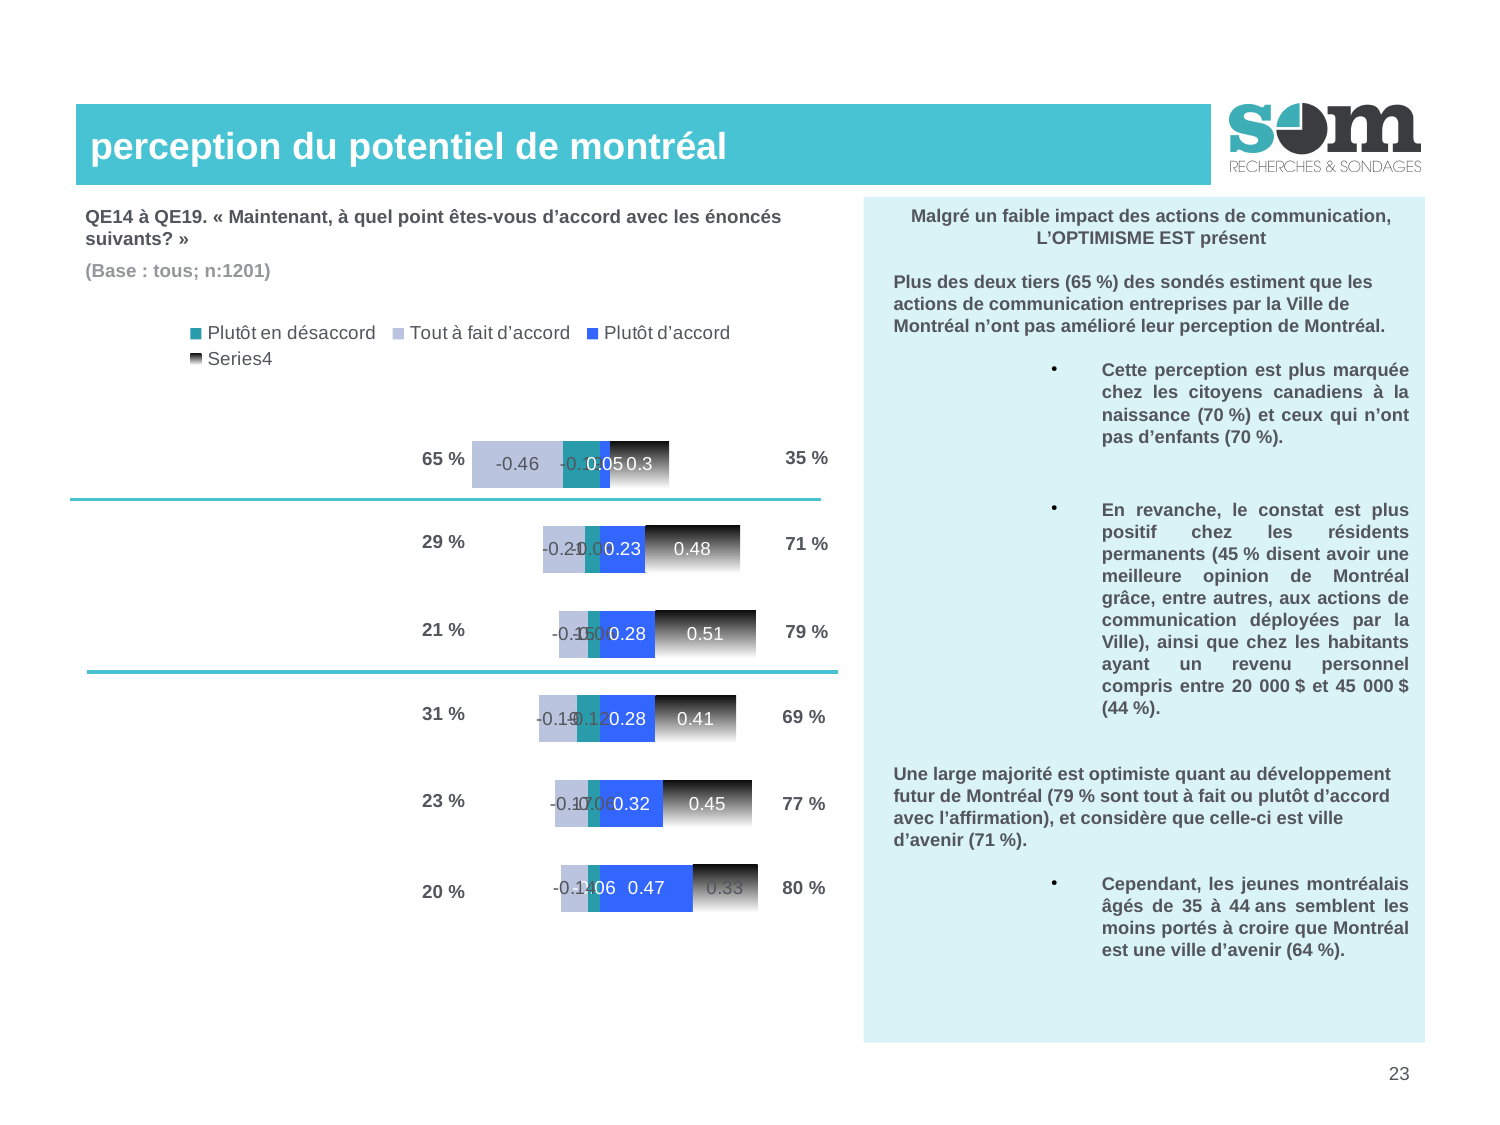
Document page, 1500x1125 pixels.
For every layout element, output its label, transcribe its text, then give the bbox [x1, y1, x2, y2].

text_box 65 % [407, 439, 491, 477]
picture [1229, 103, 1421, 172]
text_box 79 % [770, 611, 854, 650]
text_box 77 % [767, 784, 852, 822]
list QE14 à QE19. « Maintenant, à quel point êtes-vous d’accord avec les énoncés suivants? » (Base : tous; n:1201) [54, 196, 816, 308]
text_box 69 % [767, 697, 852, 736]
text_box 31 % [407, 693, 491, 732]
text_box 21 % [407, 610, 491, 648]
text_box 20 % [407, 871, 491, 910]
chart [69, 319, 798, 498]
list Malgré un faible impact des actions de communication, L’OPTIMISME EST présent Plus des deux tiers (65 %) des sondés estiment que les actions de communication entreprises par la Ville de Montréal n’ont pas amélioré leur perception de Montréal. Cette perception est plus marquée chez les citoyens canadiens à la naissance (70 %) et ceux qui n’ont pas d’enfants (70 %). En revanche, le constat est plus positif chez les résidents permanents (45 % disent avoir une meilleure opinion de Montréal grâce, entre autres, aux actions de communication déployées par la Ville), ainsi que chez les habitants ayant un revenu personnel compris entre 20 000 $ et 45 000 $ (44 %). Une large majorité est optimiste quant au développement futur de Montréal (79 % sont tout à fait ou plutôt d’accord avec l’affirmation), et considère que celle-ci est ville d’avenir (71 %). Cependant, les jeunes montréalais âgés de 35 à 44 ans semblent les moins portés à croire que Montréal est une ville d’avenir (64 %). [863, 196, 1425, 1043]
text_box 80 % [767, 868, 852, 906]
slide_number <numéro> [1074, 1042, 1425, 1103]
text_box 71 % [770, 524, 854, 562]
title perception du potentiel de montréal [75, 103, 1212, 186]
text_box 29 % [407, 522, 491, 561]
text_box 23 % [407, 781, 491, 819]
text_box 35 % [770, 438, 854, 476]
chart [69, 499, 798, 953]
